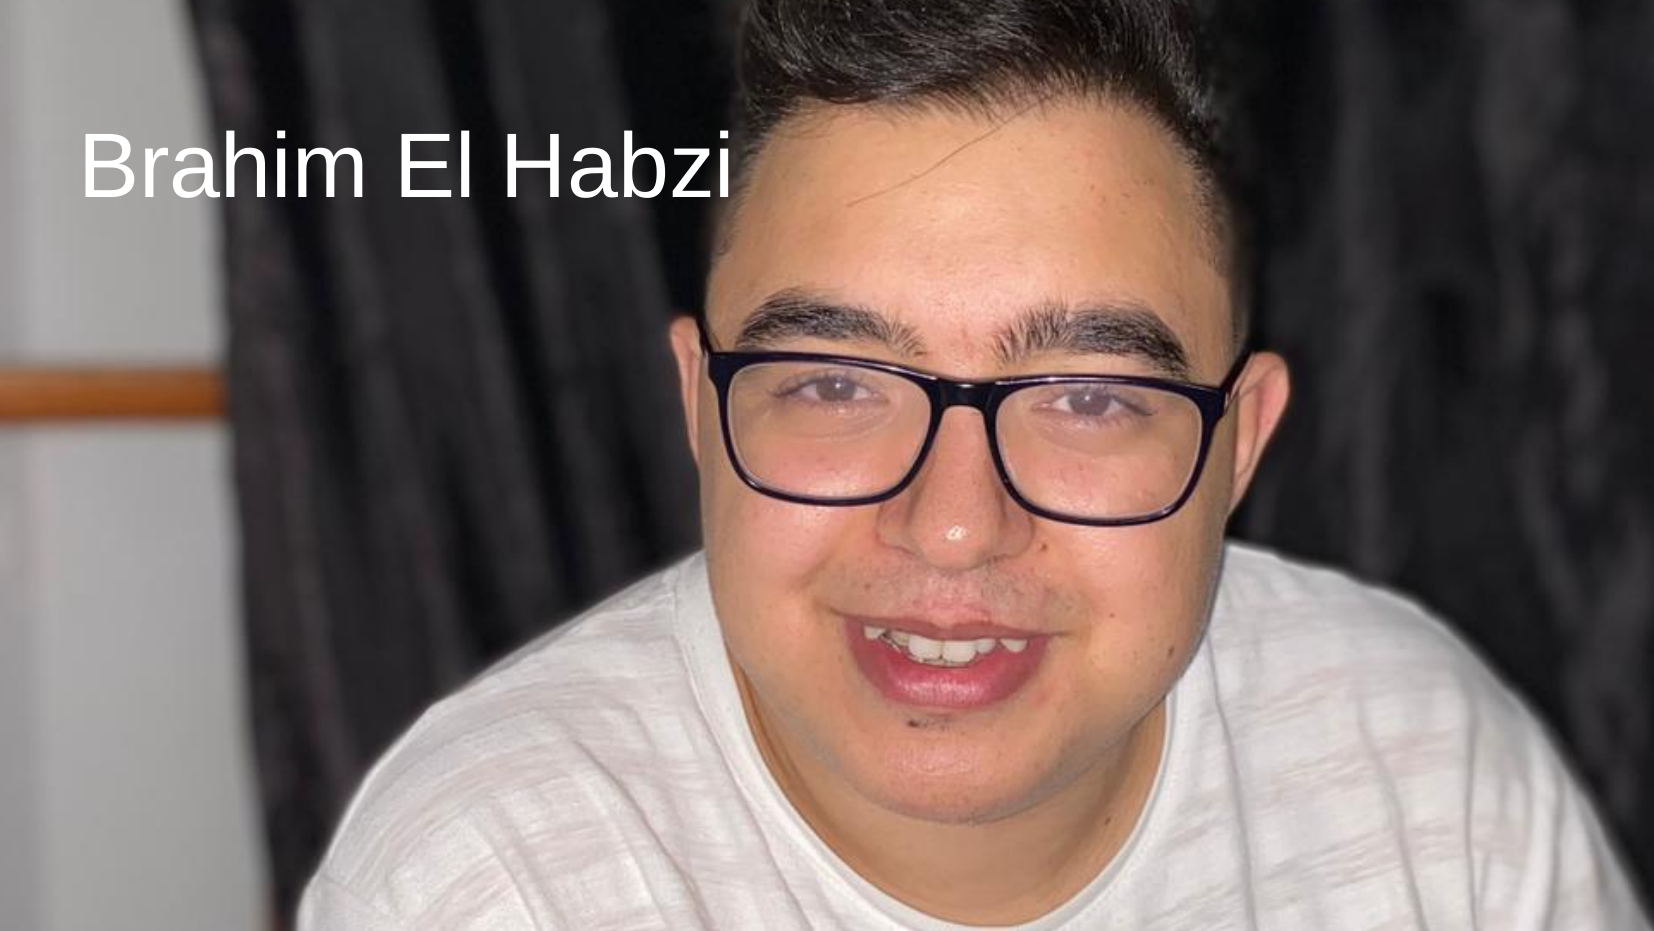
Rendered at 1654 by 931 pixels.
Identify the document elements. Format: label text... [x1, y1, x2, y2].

title Brahim El Habzi [0, 59, 1152, 272]
picture [0, 0, 1654, 931]
